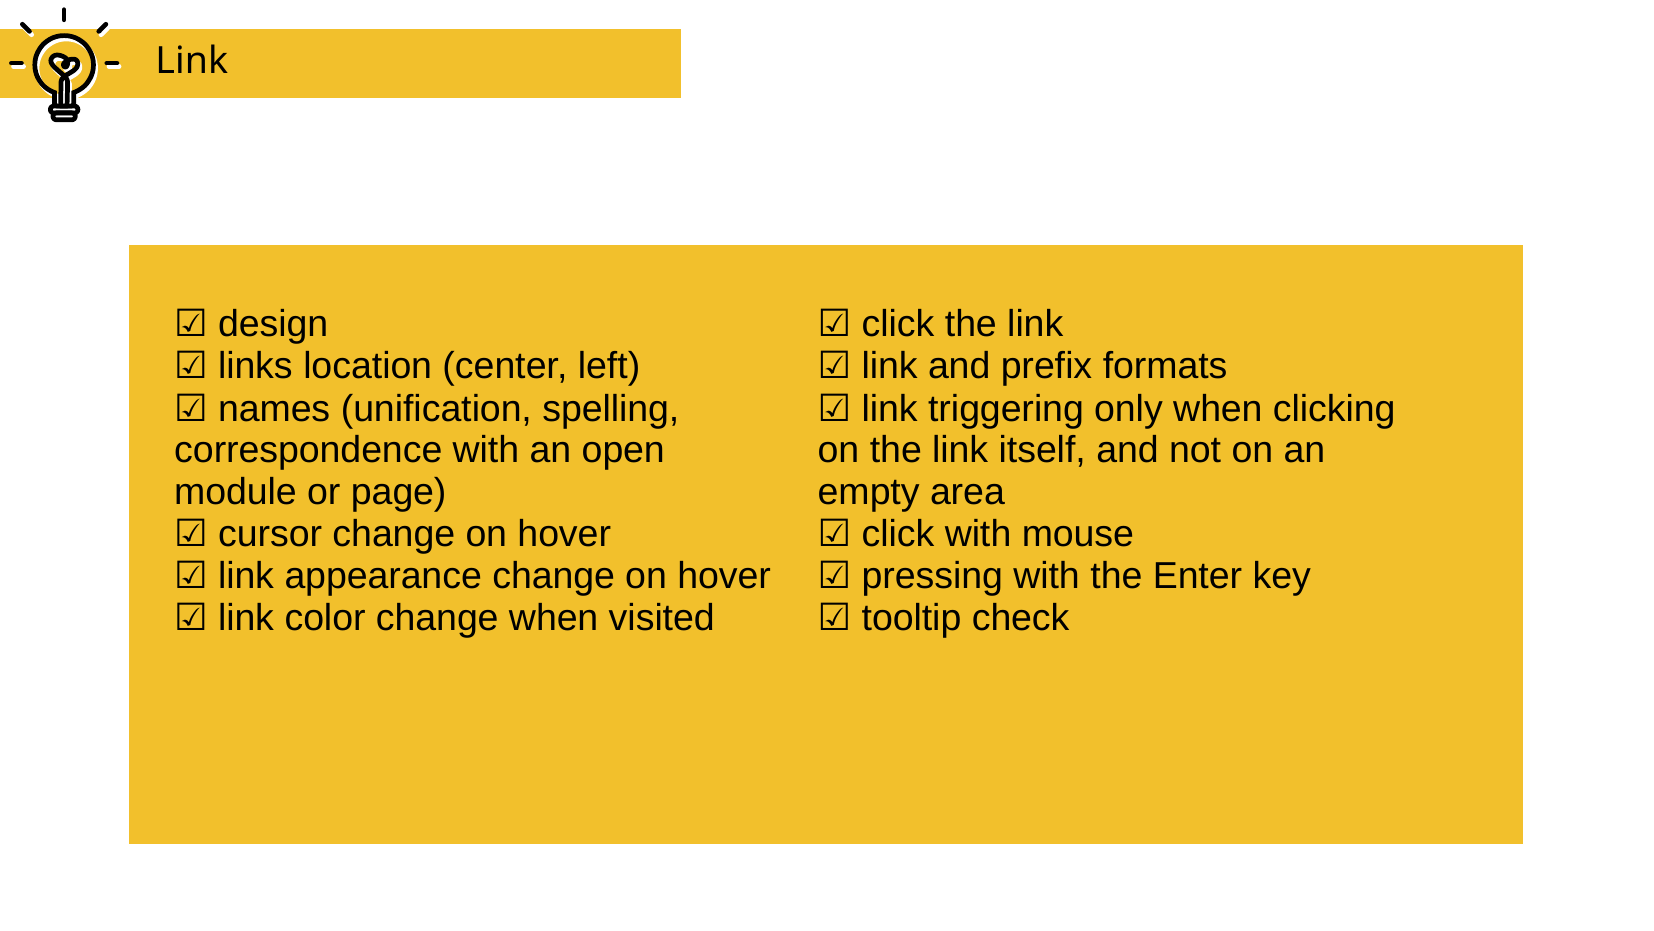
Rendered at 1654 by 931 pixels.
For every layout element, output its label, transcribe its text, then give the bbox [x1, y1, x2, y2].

title Link [155, 29, 680, 89]
table_header ☑ click the link ☑ link and prefix formats ☑ link triggering only when clicking on the link itself, and not on an empty area ☑ click with mouse ☑ pressing with the Enter key ☑ tooltip check [803, 295, 1447, 794]
table_header ☑ design ☑ links location (center, left) ☑ names (unification, spelling, correspondence with an open module or page) ☑ cursor change on hover ☑ link appearance change on hover ☑ link color change when visited [159, 295, 803, 794]
